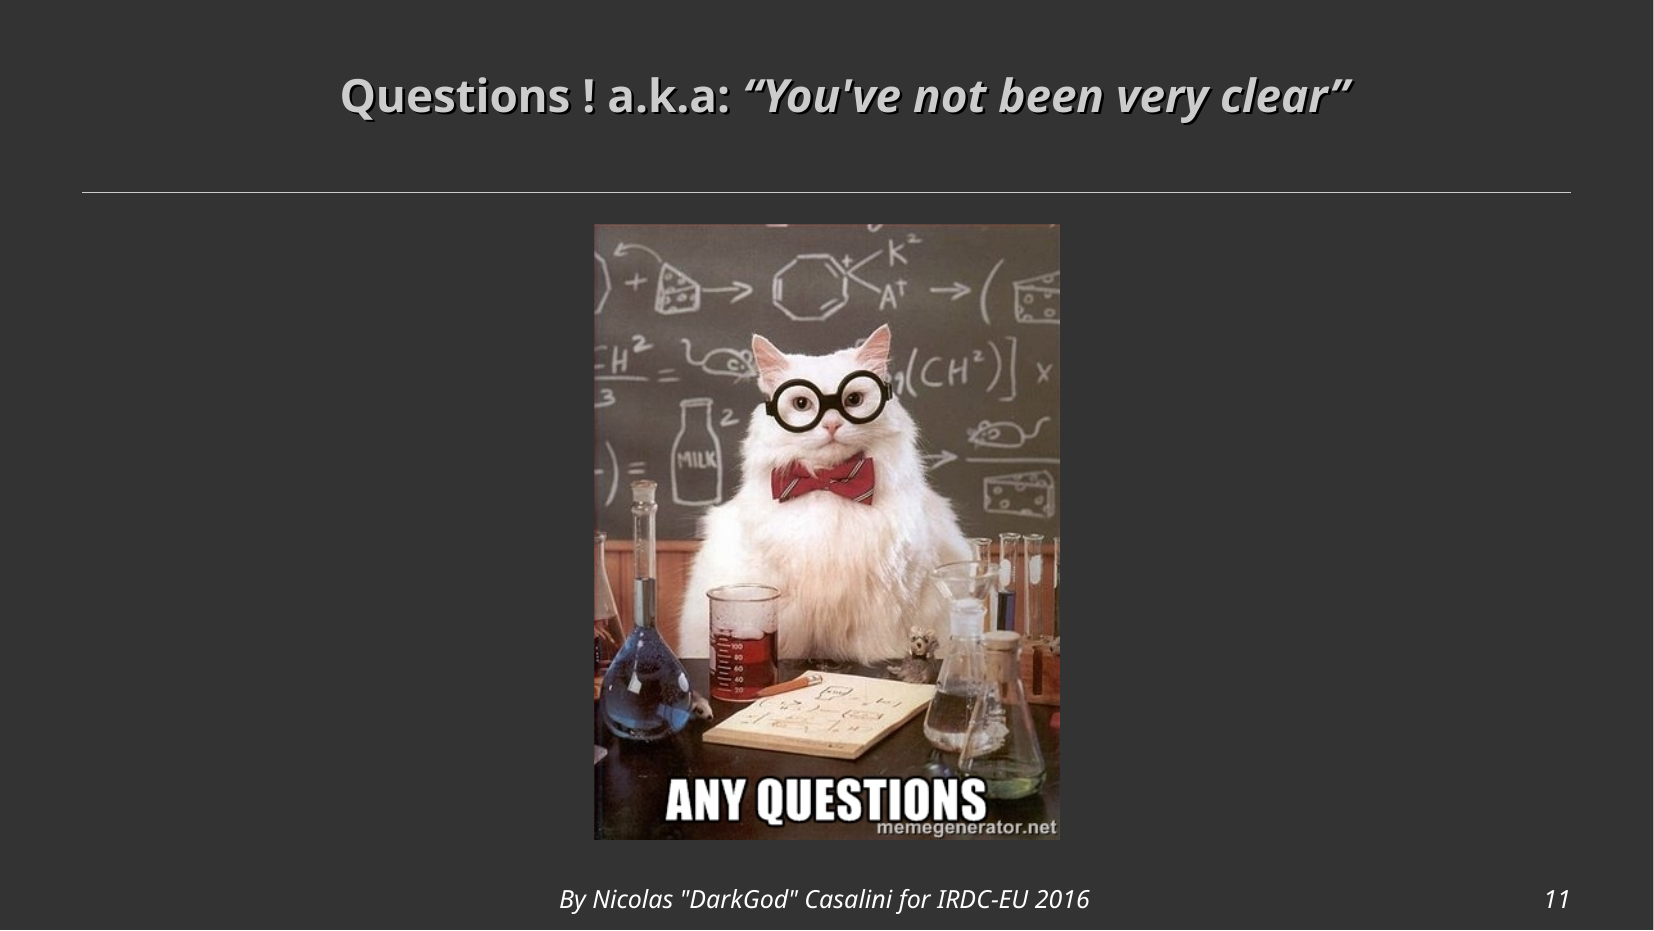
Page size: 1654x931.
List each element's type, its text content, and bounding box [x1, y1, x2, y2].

title Questions ! a.k.a: “You've not been very clear” [219, 35, 1435, 154]
picture [594, 224, 1060, 841]
